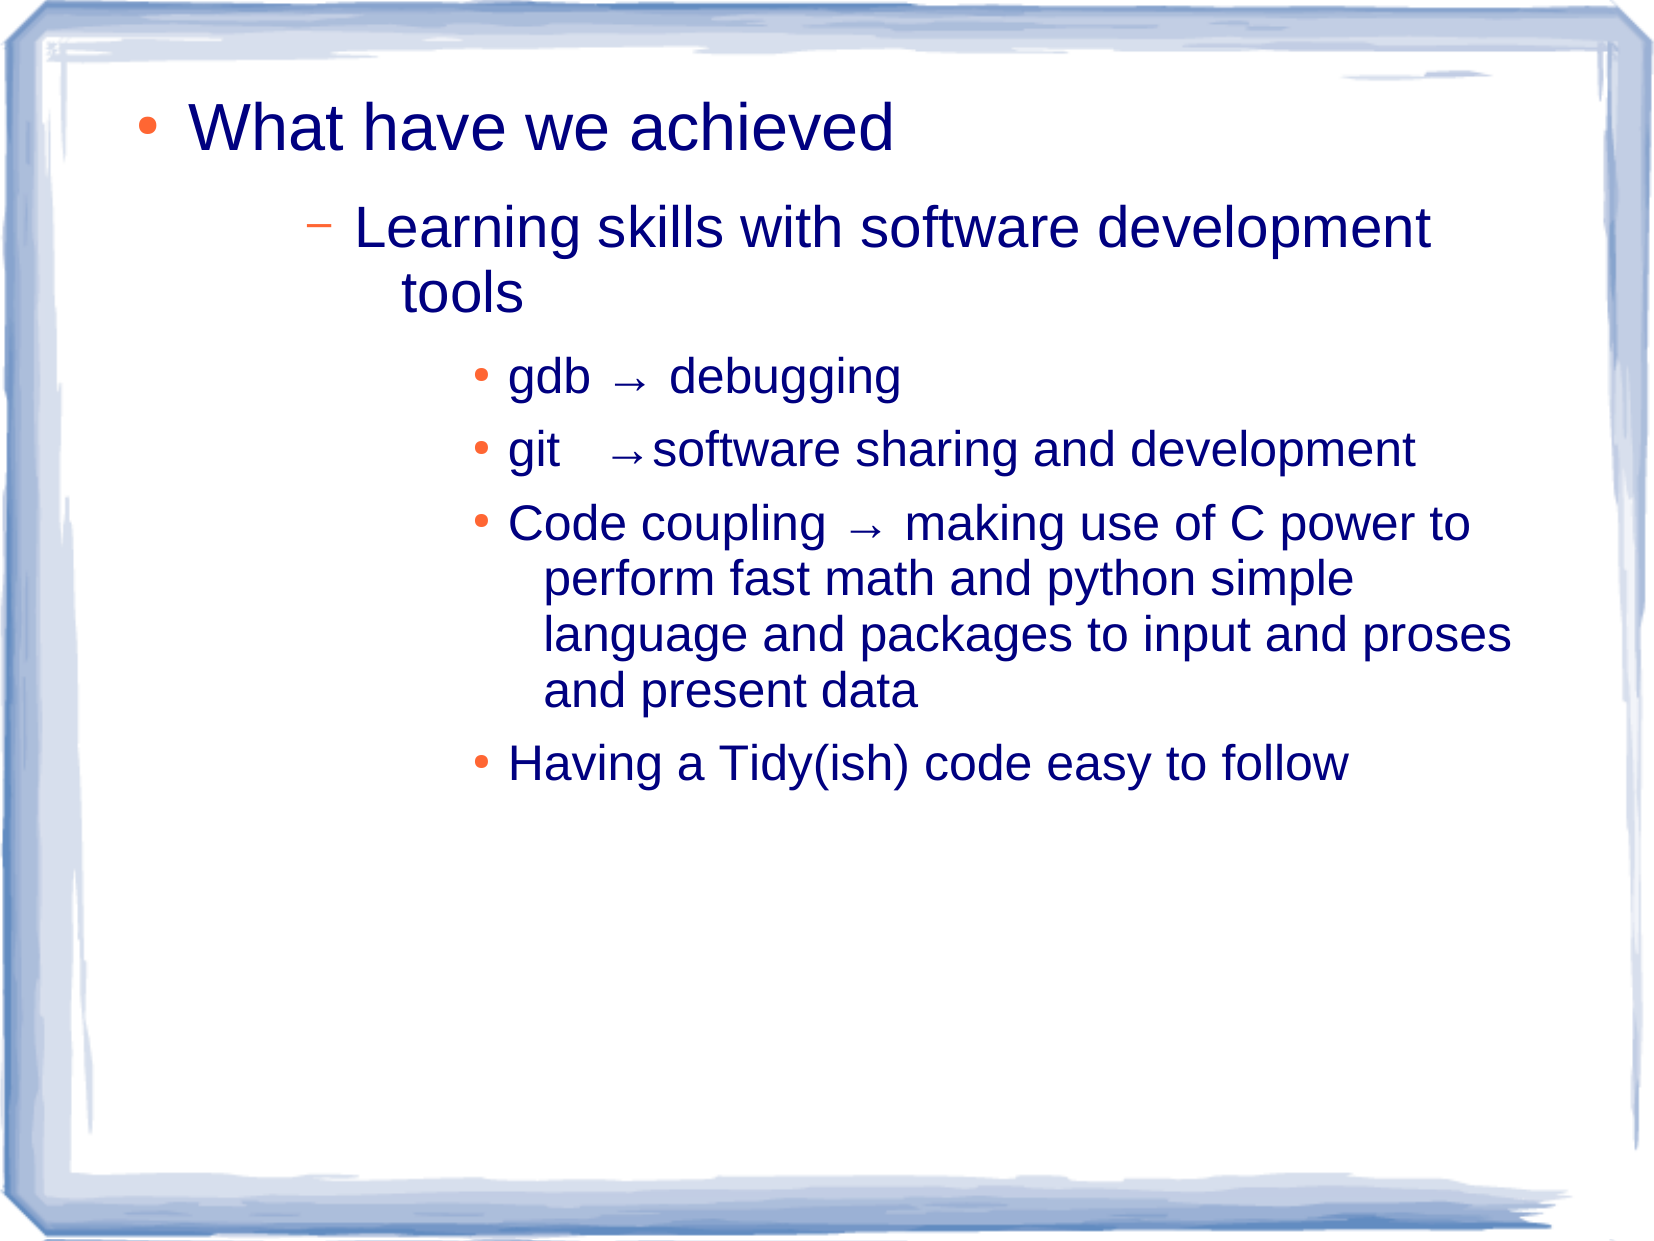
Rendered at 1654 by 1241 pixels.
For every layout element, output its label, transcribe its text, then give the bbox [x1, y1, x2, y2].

picture [0, 0, 1654, 1241]
list What have we achieved Learning skills with software development tools gdb → debugging git →software sharing and development Code coupling → making use of C power to perform fast math and python simple language and packages to input and proses and present data Having a Tidy(ish) code easy to follow [118, 90, 1571, 1045]
